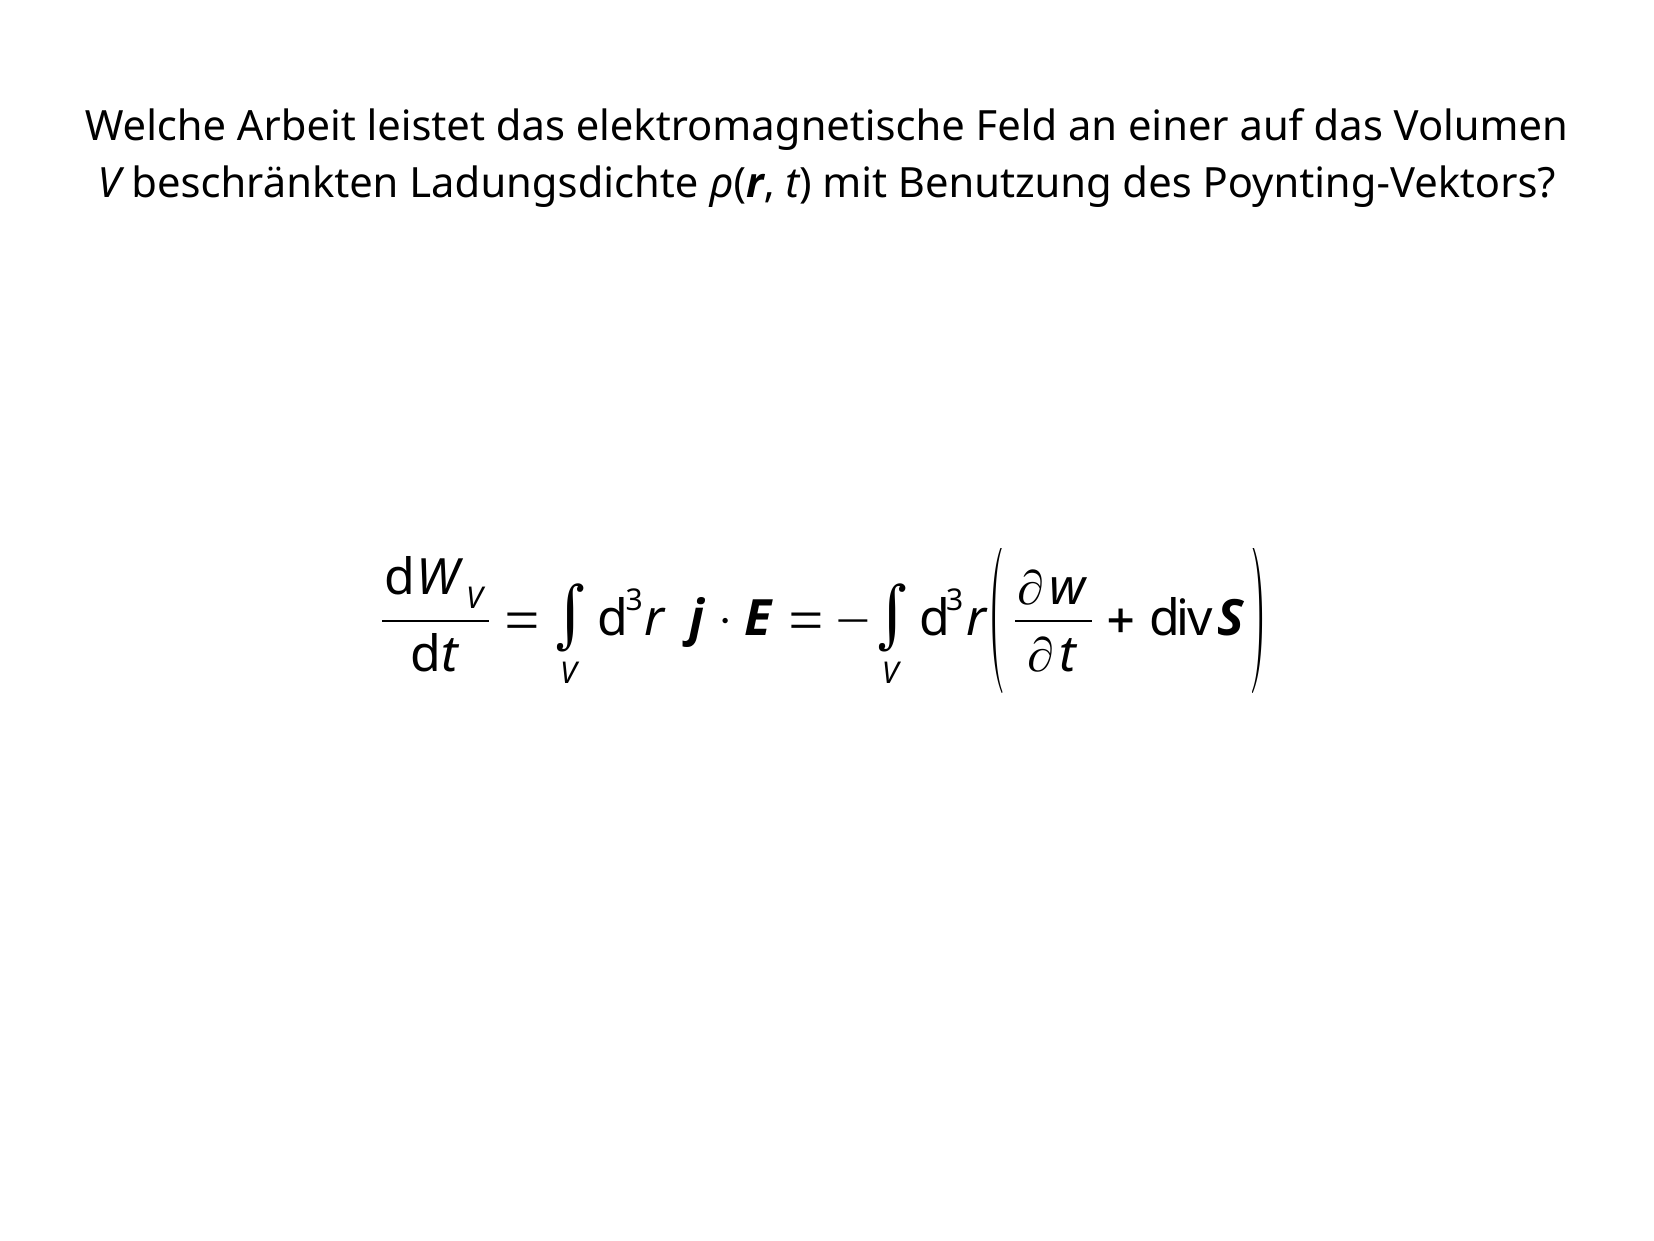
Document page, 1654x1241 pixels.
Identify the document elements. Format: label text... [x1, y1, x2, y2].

chart [374, 548, 1280, 693]
title Welche Arbeit leistet das elektromagnetische Feld an einer auf das Volumen V beschränkten Ladungsdichte ρ(r, t) mit Benutzung des Poynting-Vektors? [82, 49, 1571, 257]
